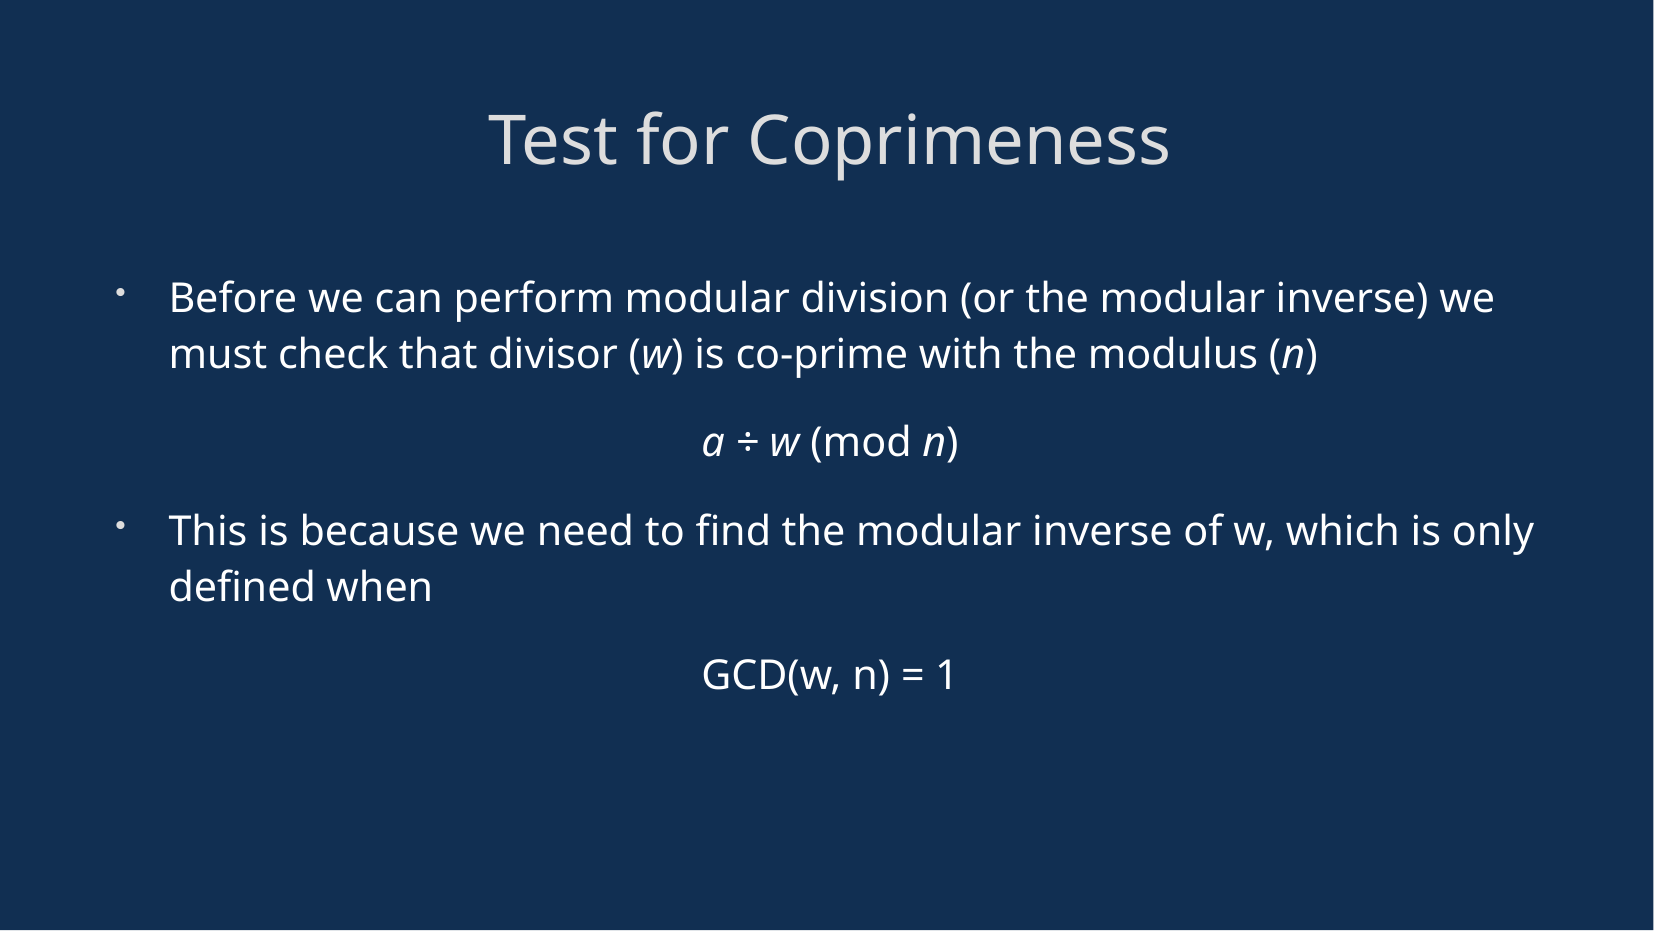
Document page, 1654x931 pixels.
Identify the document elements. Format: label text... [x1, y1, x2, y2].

title Test for Coprimeness [97, 56, 1563, 220]
list Before we can perform modular division (or the modular inverse) we must check that divisor (w) is co-prime with the modulus (n) a ÷ w (mod n) This is because we need to find the modular inverse of w, which is only defined when GCD(w, n) = 1 [97, 268, 1563, 806]
